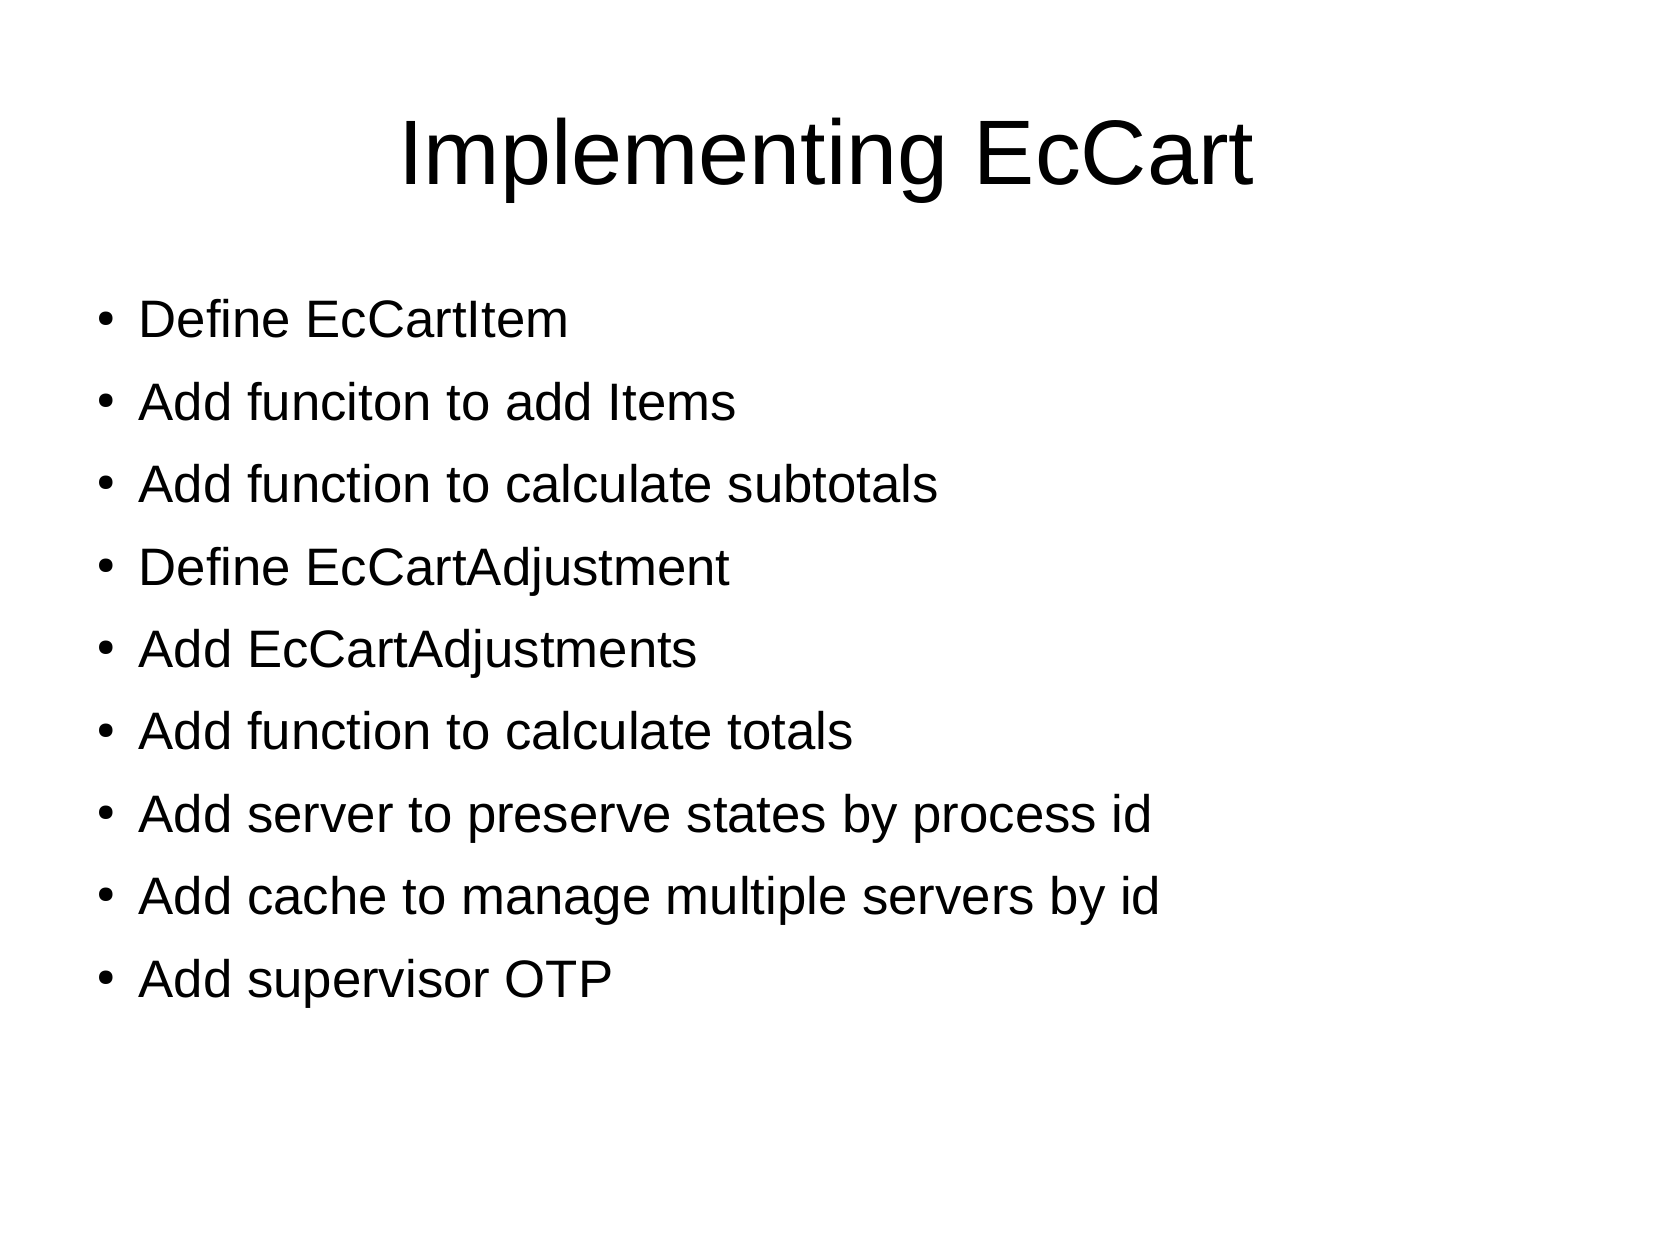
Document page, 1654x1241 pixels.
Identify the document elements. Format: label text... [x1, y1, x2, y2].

list Define EcCartItem Add funciton to add Items Add function to calculate subtotals Define EcCartAdjustment Add EcCartAdjustments Add function to calculate totals Add server to preserve states by process id Add cache to manage multiple servers by id Add supervisor OTP [82, 290, 1571, 1010]
title Implementing EcCart [82, 49, 1571, 257]
